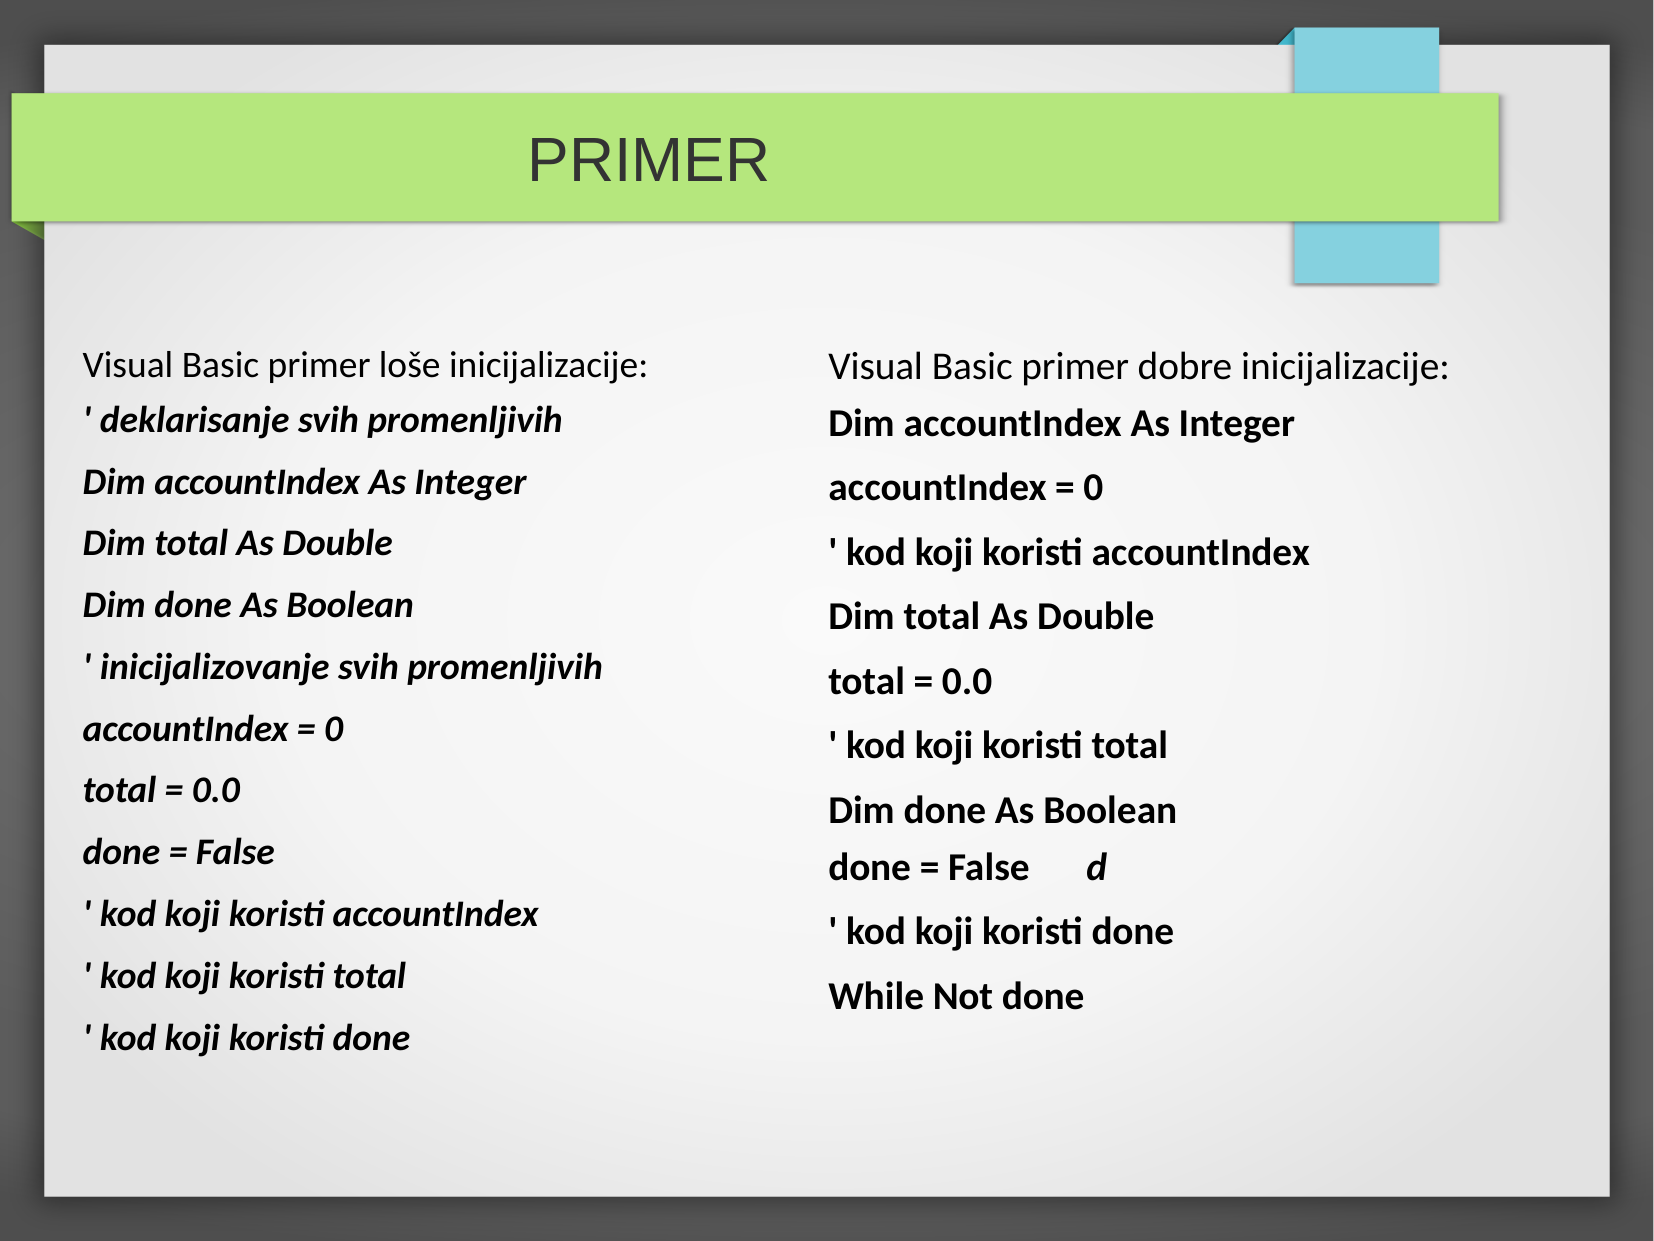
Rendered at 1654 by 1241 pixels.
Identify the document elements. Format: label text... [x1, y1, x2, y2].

list Visual Basic primer dobre inicijalizacije: Dim accountIndex As Integer accountIndex = 0 ' kod koji koristi accountIndex Dim total As Double total = 0.0 ' kod koji koristi total Dim done As Boolean done = False d ' kod koji koristi done While Not done [828, 343, 1539, 1063]
list Visual Basic primer loše inicijalizacije: ' deklarisanje svih promenljivih Dim accountIndex As Integer Dim total As Double Dim done As Boolean ' inicijalizovanje svih promenljivih accountIndex = 0 total = 0.0 done = False ' kod koji koristi accountIndex ' kod koji koristi total ' kod koji koristi done [82, 343, 793, 1063]
picture [0, 0, 1654, 1241]
title PRIMER [70, 106, 1229, 213]
